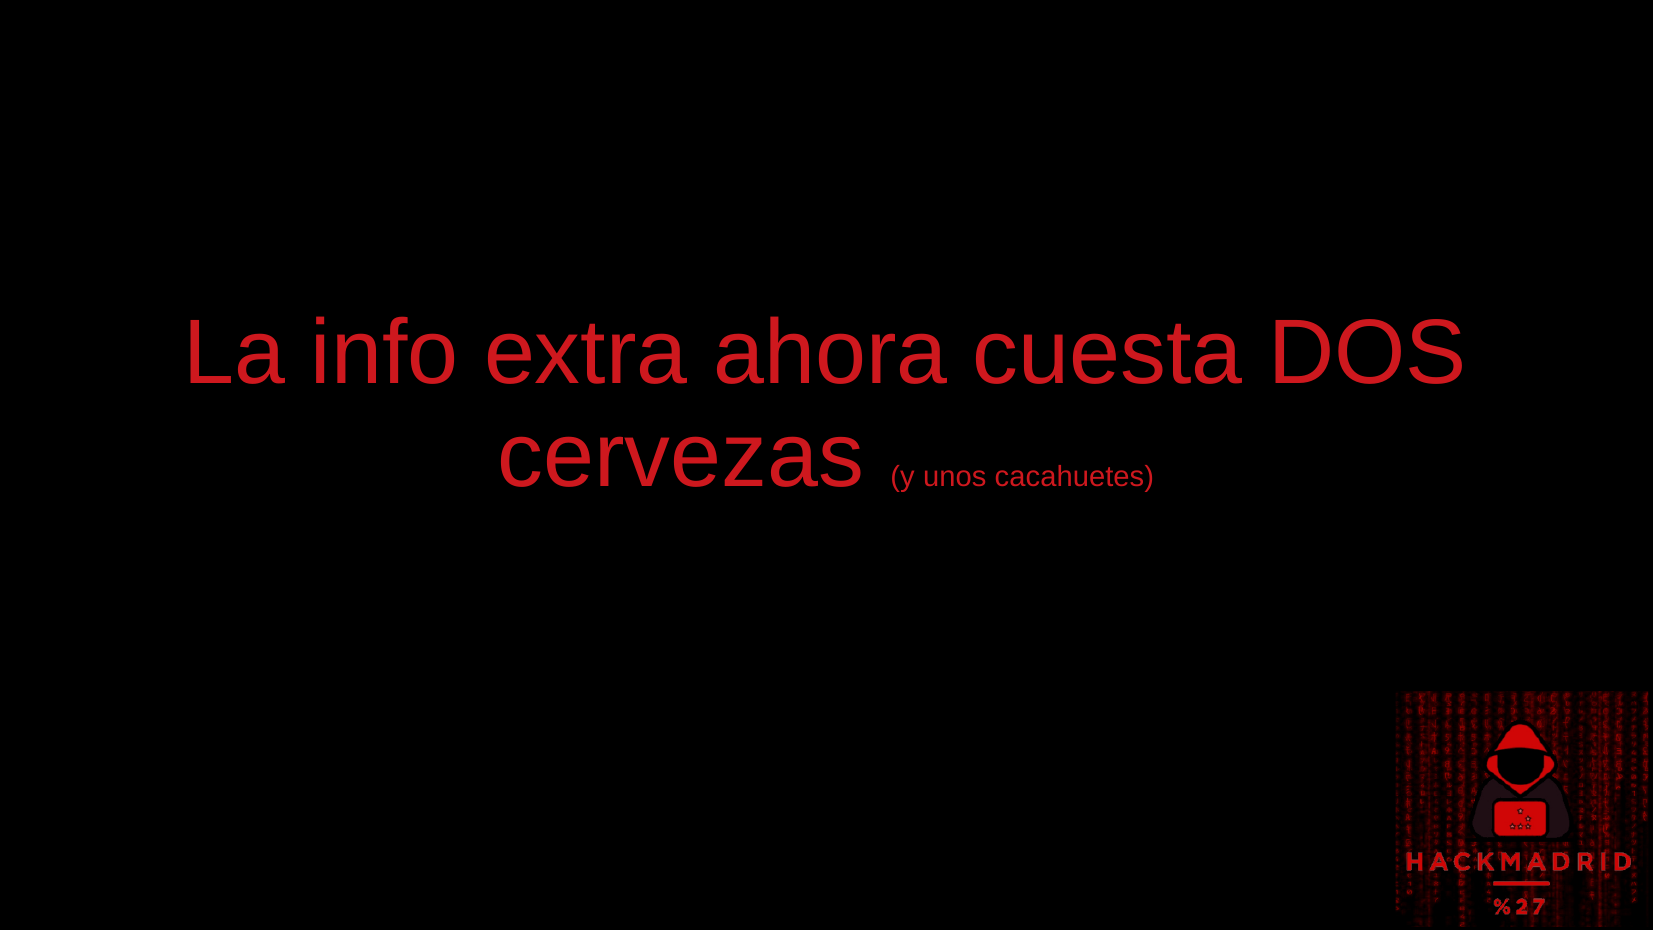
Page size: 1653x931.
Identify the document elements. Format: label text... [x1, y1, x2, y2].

text_box [1395, 691, 1649, 927]
title La info extra ahora cuesta DOS cervezas (y unos cacahuetes) [120, 300, 1533, 508]
